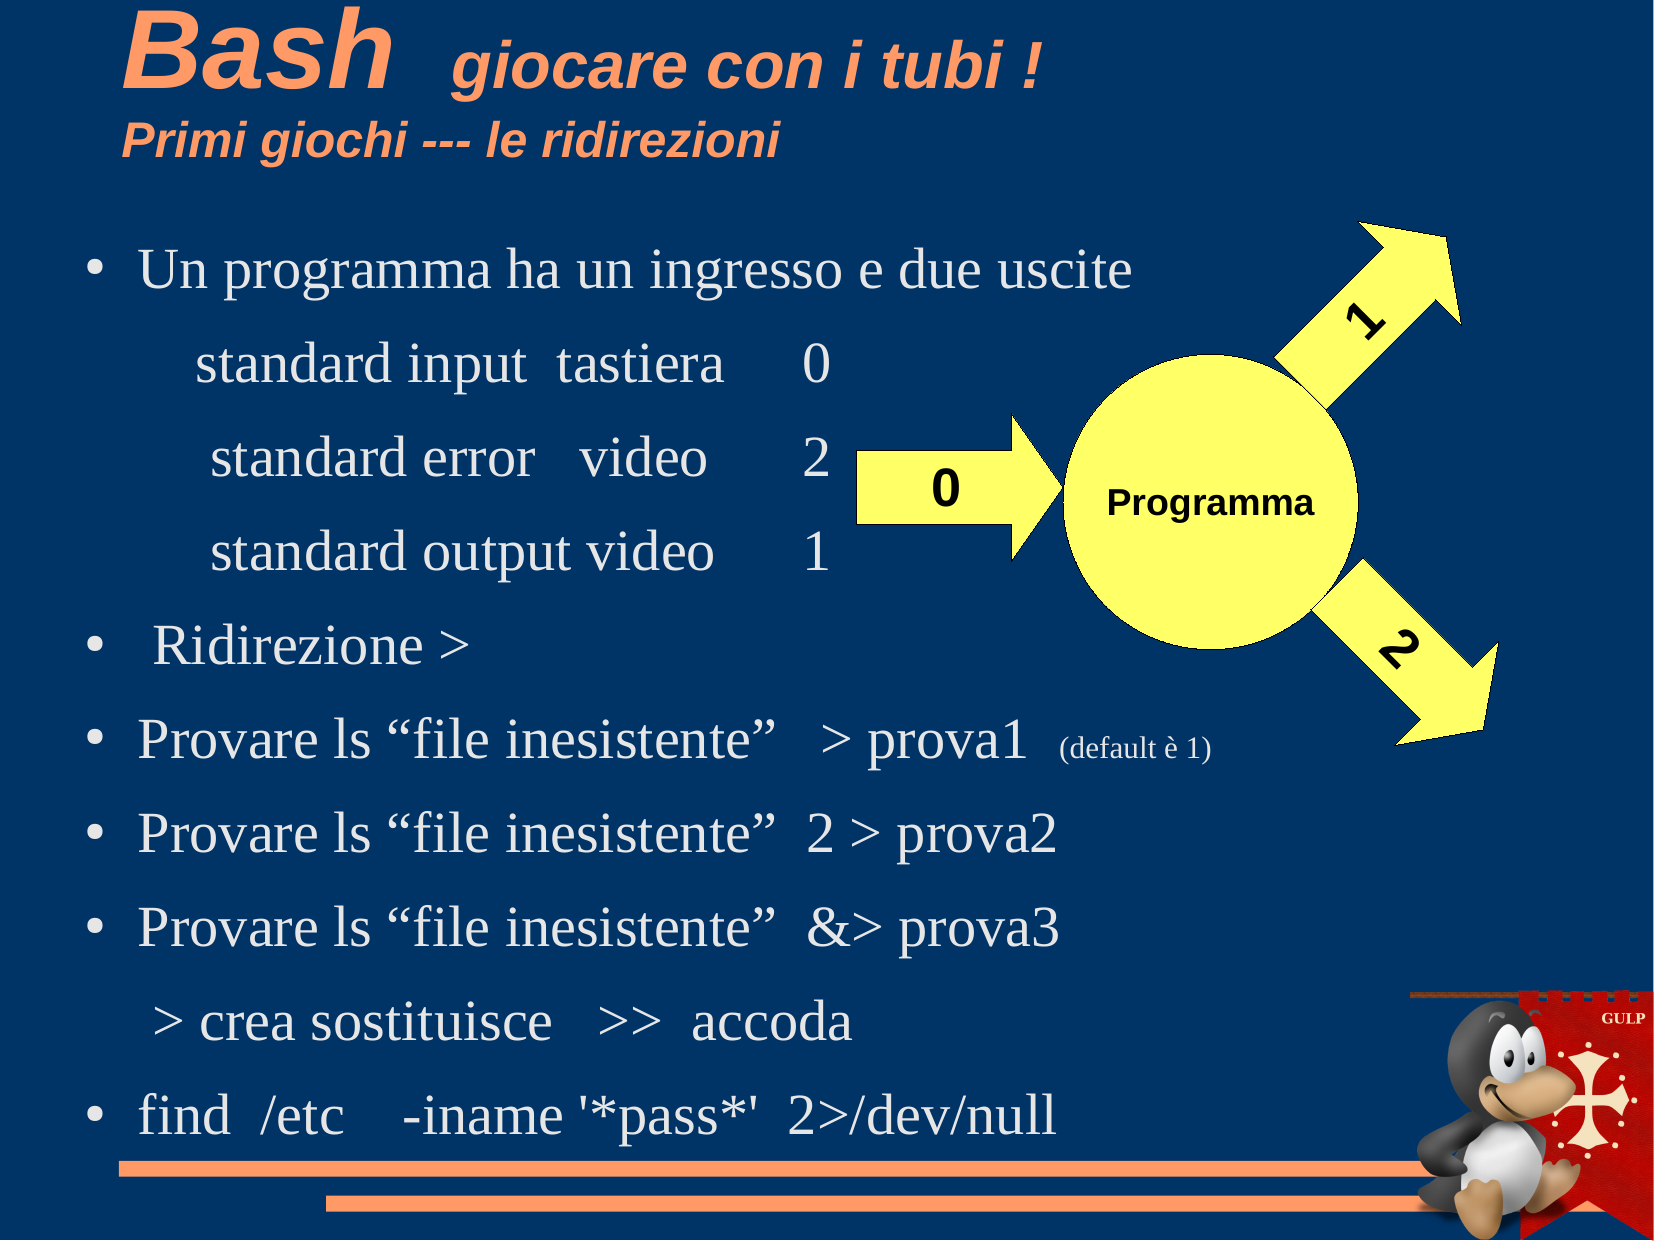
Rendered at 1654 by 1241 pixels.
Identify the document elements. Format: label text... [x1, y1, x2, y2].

text_box 1 [1273, 221, 1462, 410]
text_box 2 [1310, 557, 1499, 746]
text_box 0 [856, 413, 1064, 562]
title Bash giocare con i tubi ! Primi giochi --- le ridirezioni [121, 0, 1534, 419]
list Un programma ha un ingresso e due uscite standard input tastiera 0 standard error video 2 standard output video 1 Ridirezione > Provare ls “file inesistente” > prova1 (default è 1) Provare ls “file inesistente” 2 > prova2 Provare ls “file inesistente” &> prova3 > crea sostituisce >> accoda find /etc -iname '*pass*' 2>/dev/null [66, 236, 1506, 1241]
picture [1410, 990, 1654, 1241]
text_box Programma [1062, 354, 1359, 650]
title [182, 826, 1152, 1160]
